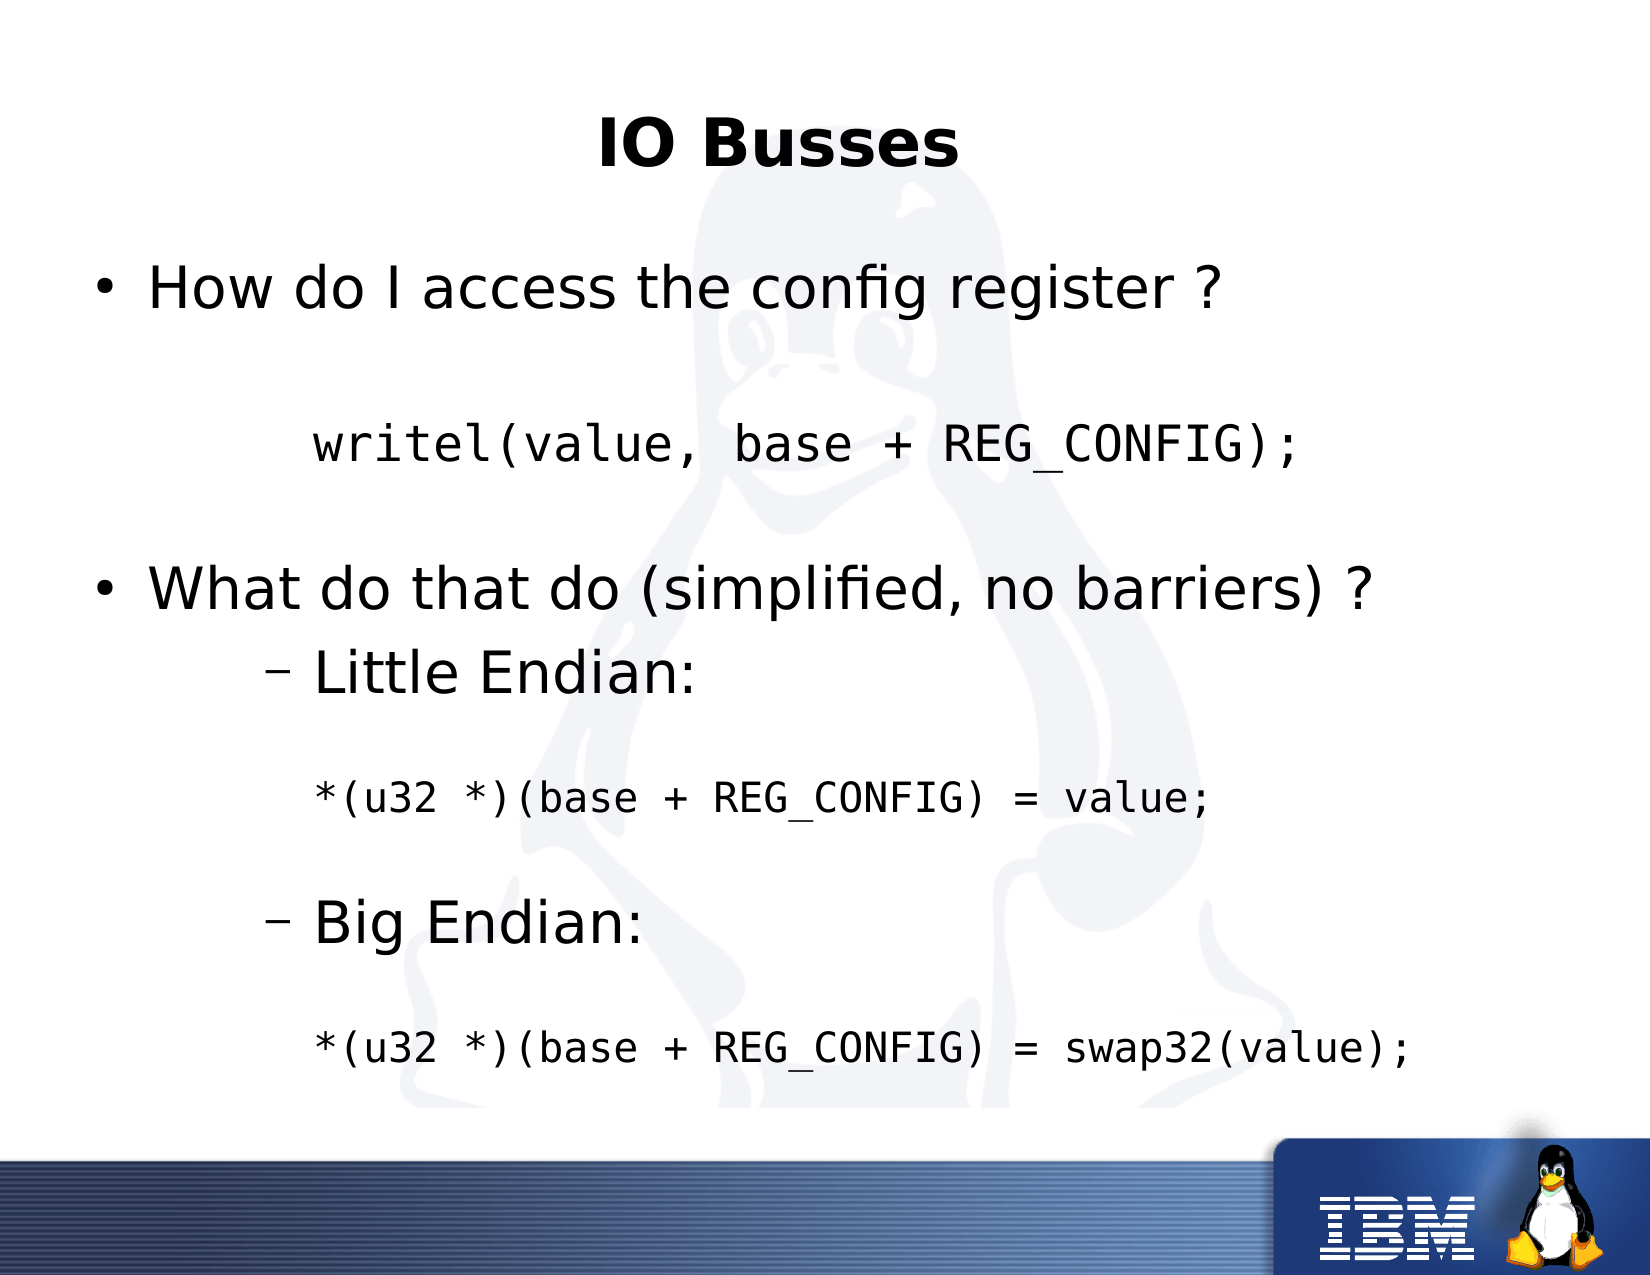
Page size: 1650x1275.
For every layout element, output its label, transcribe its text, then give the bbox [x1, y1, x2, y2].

list How do I access the config register ? writel(value, base + REG_CONFIG); What do that do (simplified, no barriers) ? Little Endian: *(u32 *)(base + REG_CONFIG) = value; Big Endian: *(u32 *)(base + REG_CONFIG) = swap32(value); [76, 253, 1457, 1147]
title IO Busses [76, 76, 1457, 211]
